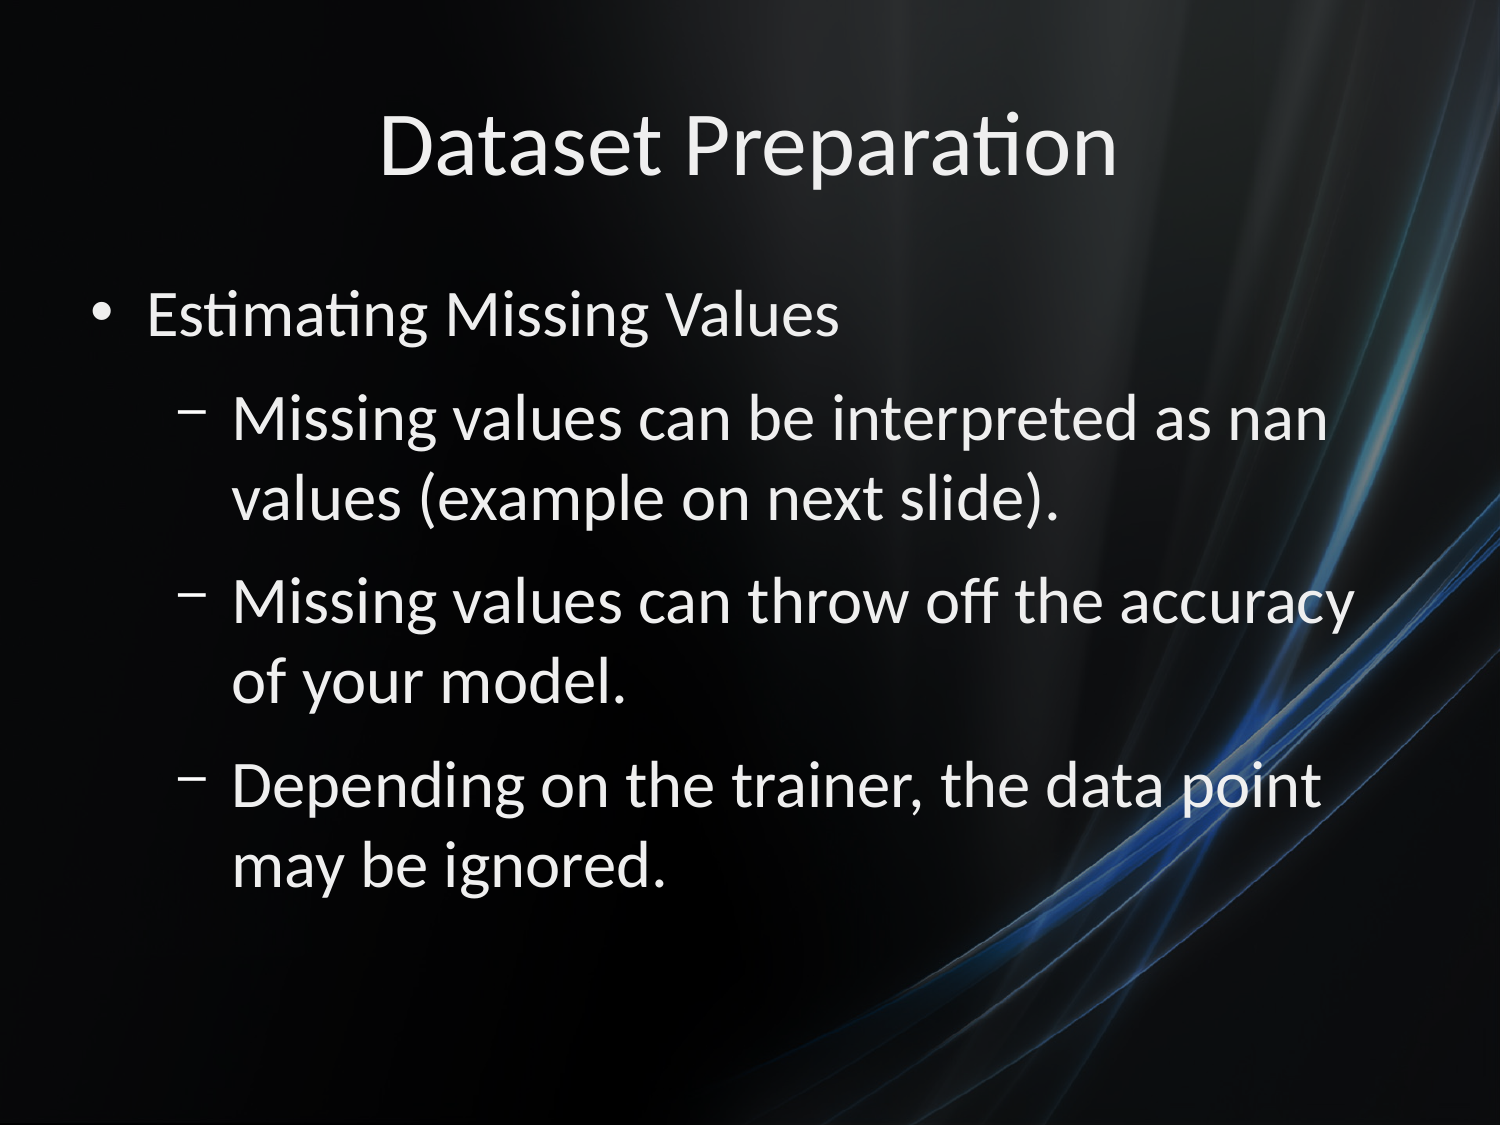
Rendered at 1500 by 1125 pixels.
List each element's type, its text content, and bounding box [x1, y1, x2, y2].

picture [0, 0, 1500, 1125]
list Estimating Missing Values Missing values can be interpreted as nan values (example on next slide). Missing values can throw off the accuracy of your model. Depending on the trainer, the data point may be ignored. [75, 262, 1425, 1005]
title Dataset Preparation [75, 45, 1425, 233]
